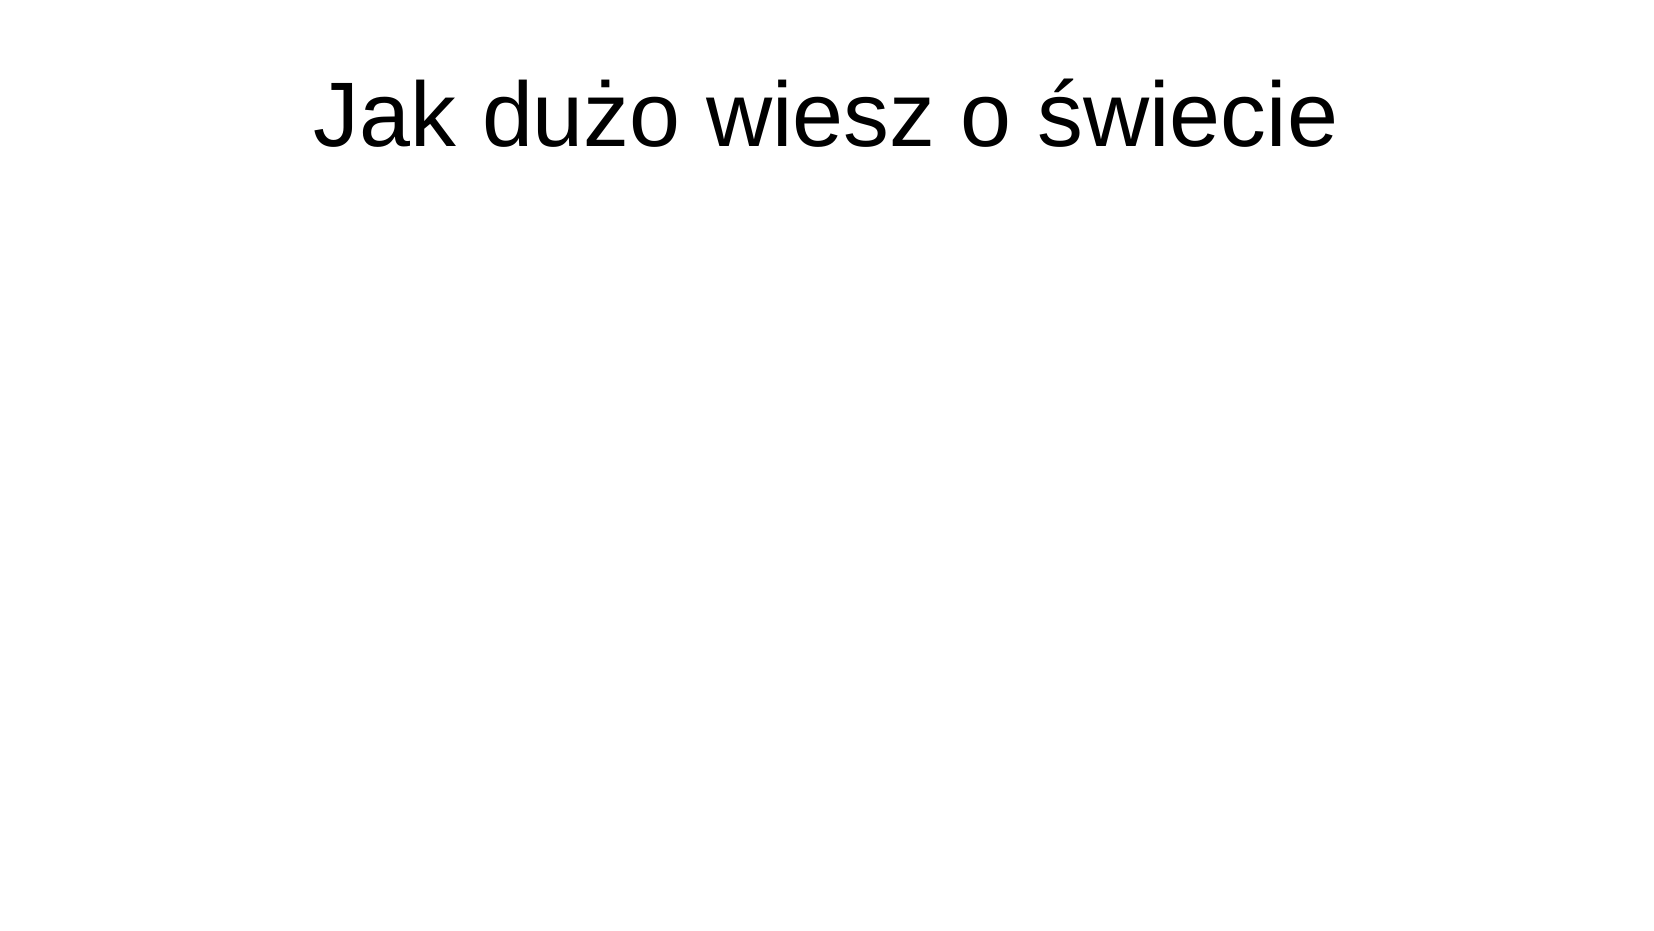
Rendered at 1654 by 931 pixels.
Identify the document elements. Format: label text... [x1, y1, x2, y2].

title Jak dużo wiesz o świecie [82, 12, 1571, 218]
